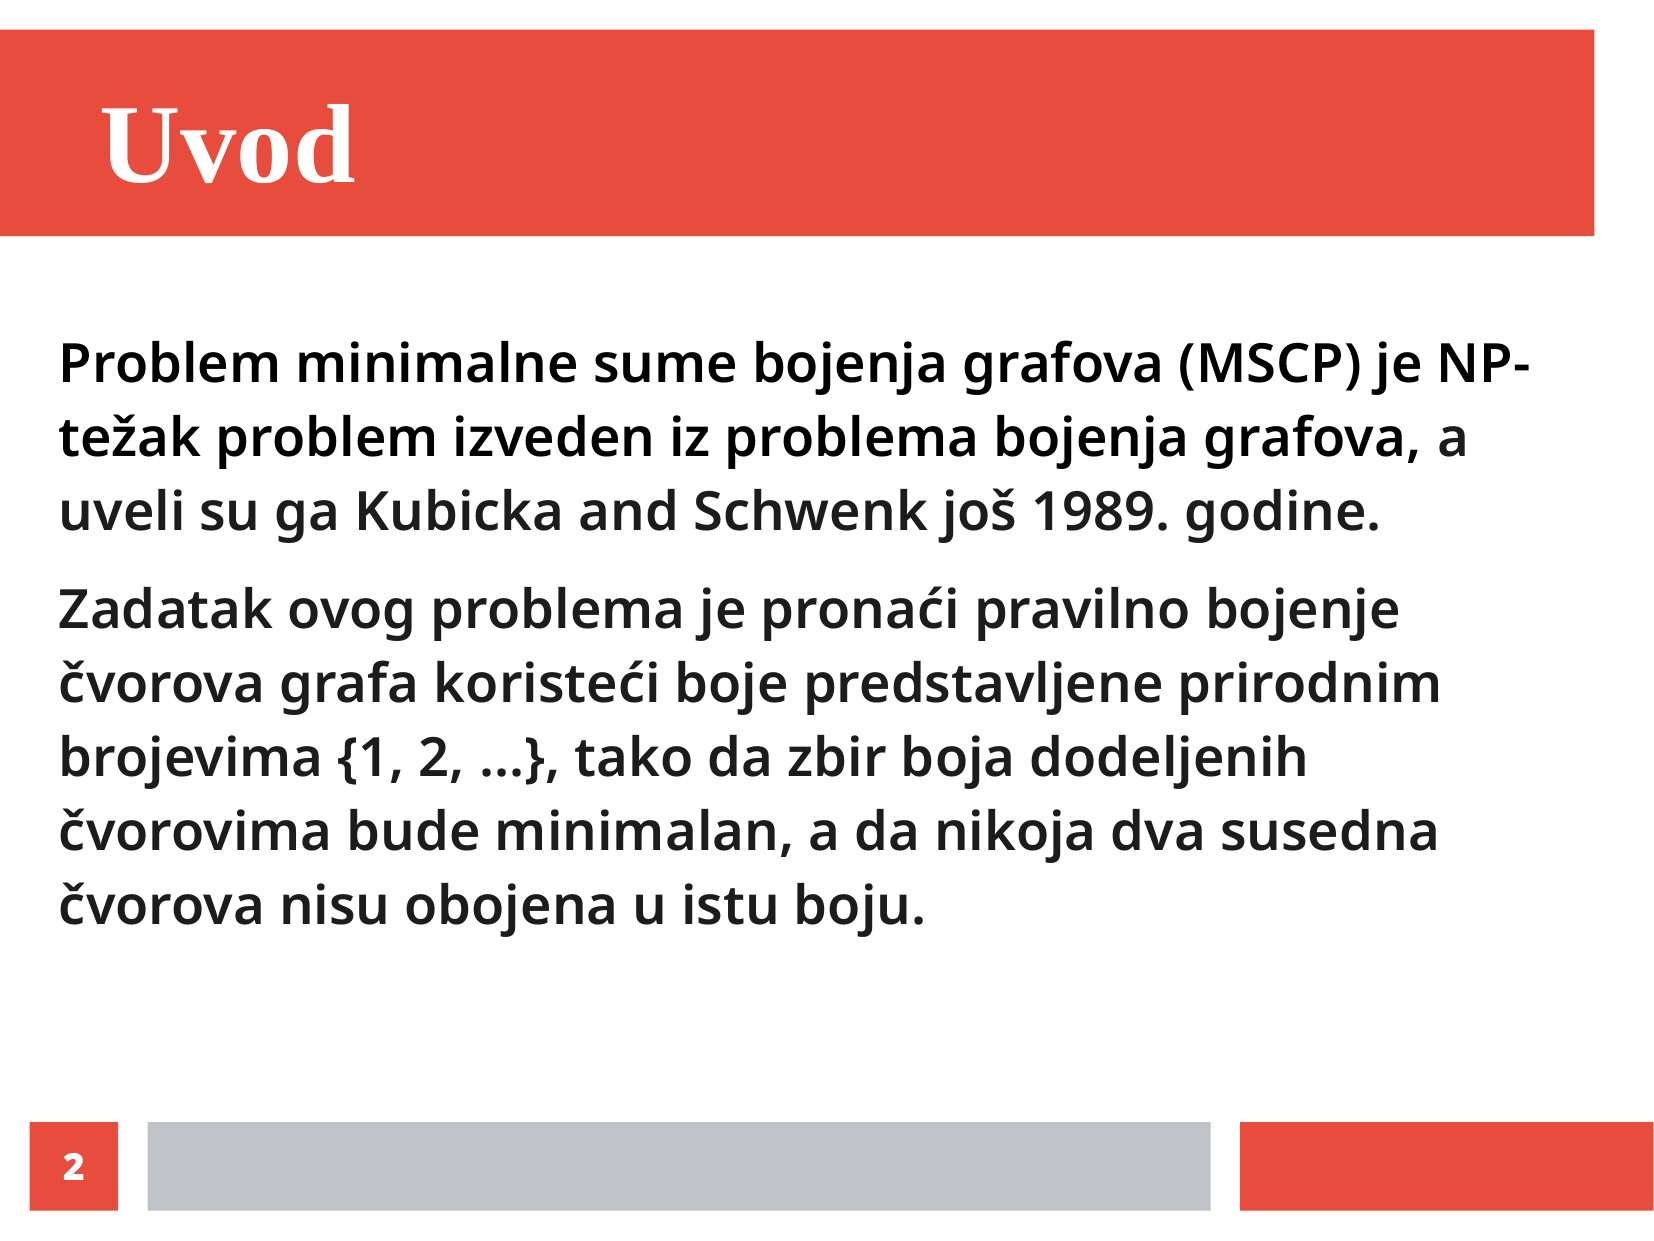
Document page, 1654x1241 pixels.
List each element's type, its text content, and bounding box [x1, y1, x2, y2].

list Problem minimalne sume bojenja grafova (MSCP) je NP-težak problem izveden iz problema bojenja grafova, a uveli su ga Kubicka and Schwenk još 1989. godine. Zadatak ovog problema je pronaći pravilno bojenje čvorova grafa koristeći boje predstavljene prirodnim brojevima {1, 2, ...}, tako da zbir boja dodeljenih čvorovima bude minimalan, a da nikoja dva susedna čvorova nisu obojena u istu boju. [59, 324, 1565, 1093]
title Uvod [59, 59, 1595, 207]
